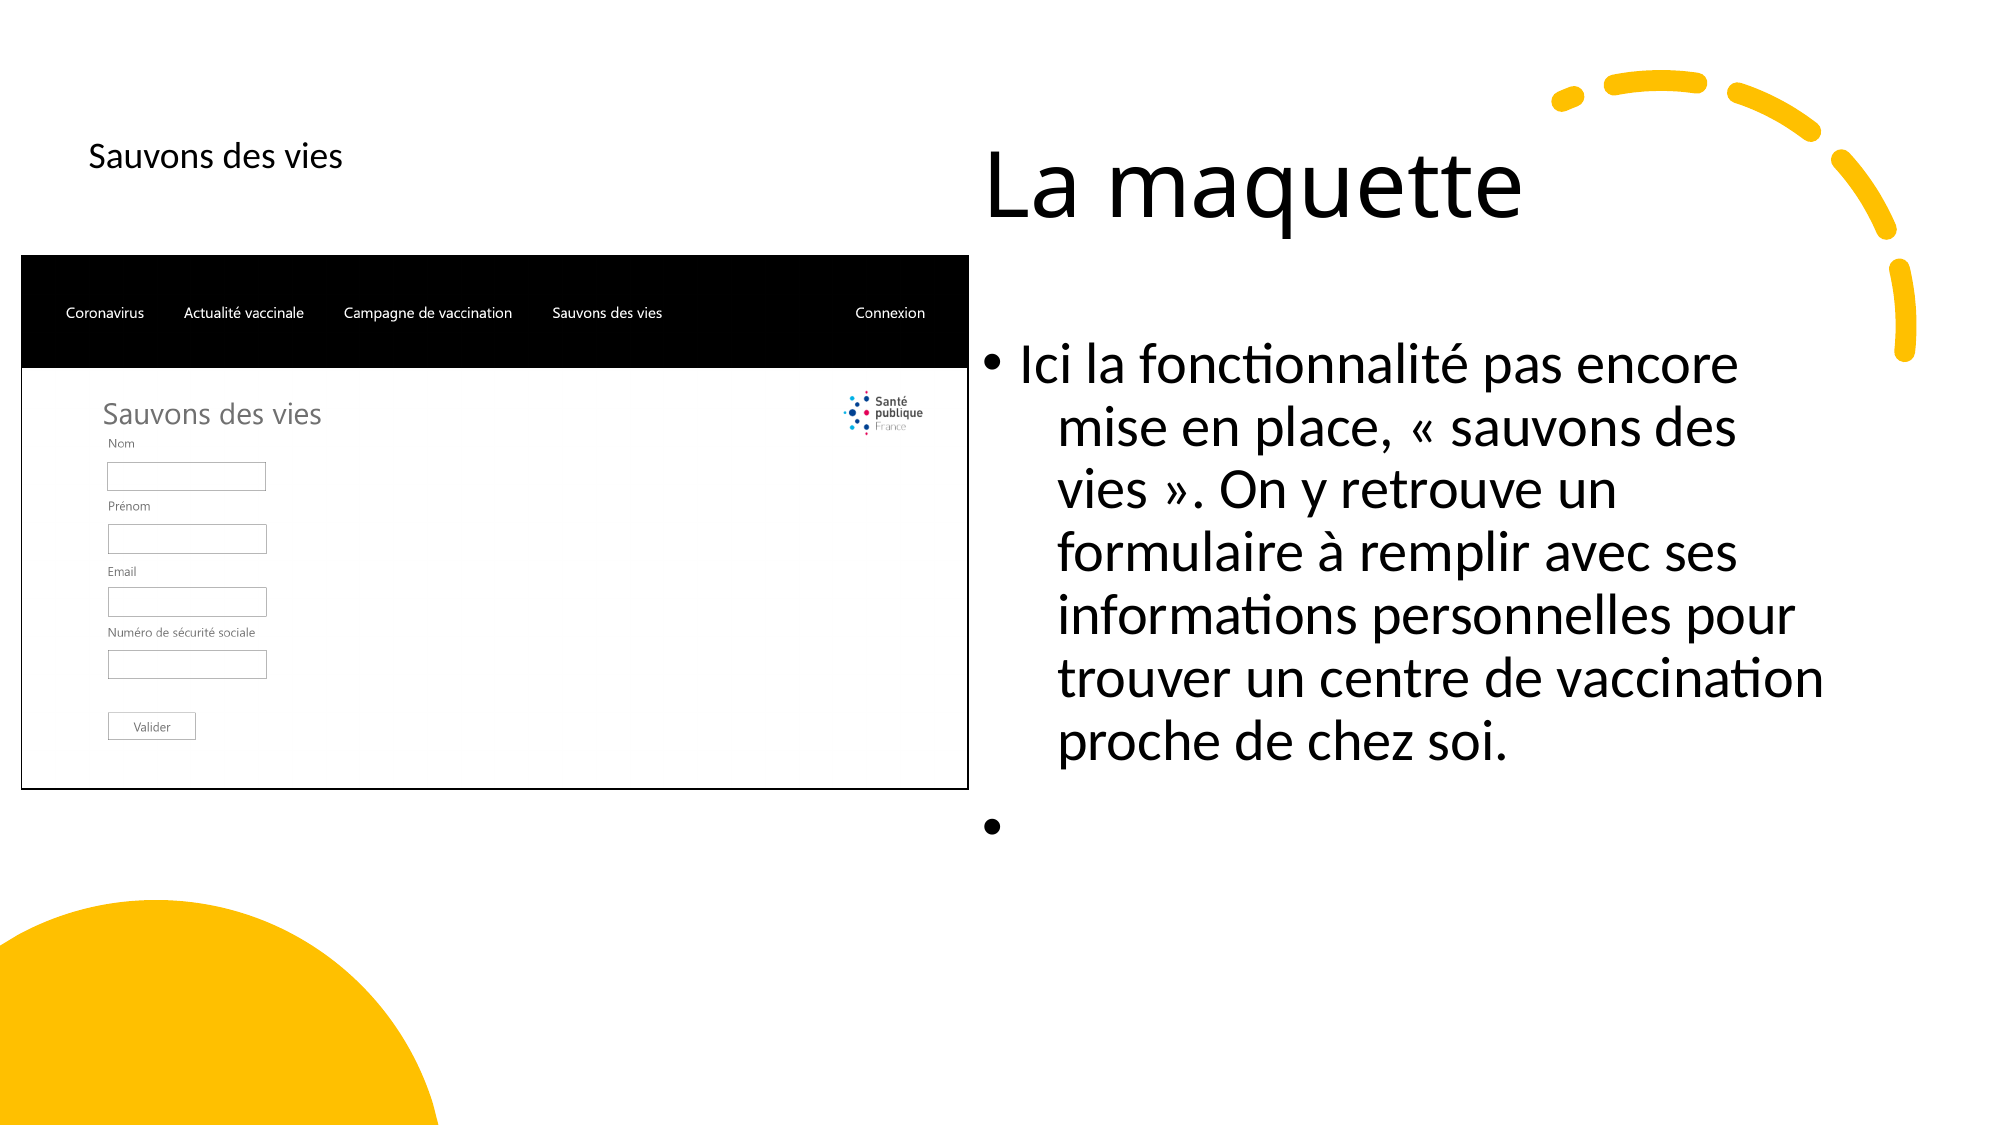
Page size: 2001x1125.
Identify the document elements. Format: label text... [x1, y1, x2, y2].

title La maquette [967, 78, 1863, 297]
text_box Sauvons des vies [73, 123, 362, 185]
list Ici la fonctionnalité pas encore mise en place, « sauvons des vies ». On y retrouve un formulaire à remplir avec ses informations personnelles pour trouver un centre de vaccination proche de chez soi. [967, 325, 1863, 1014]
picture [22, 256, 968, 789]
text_box [0, 0, 2000, 1125]
